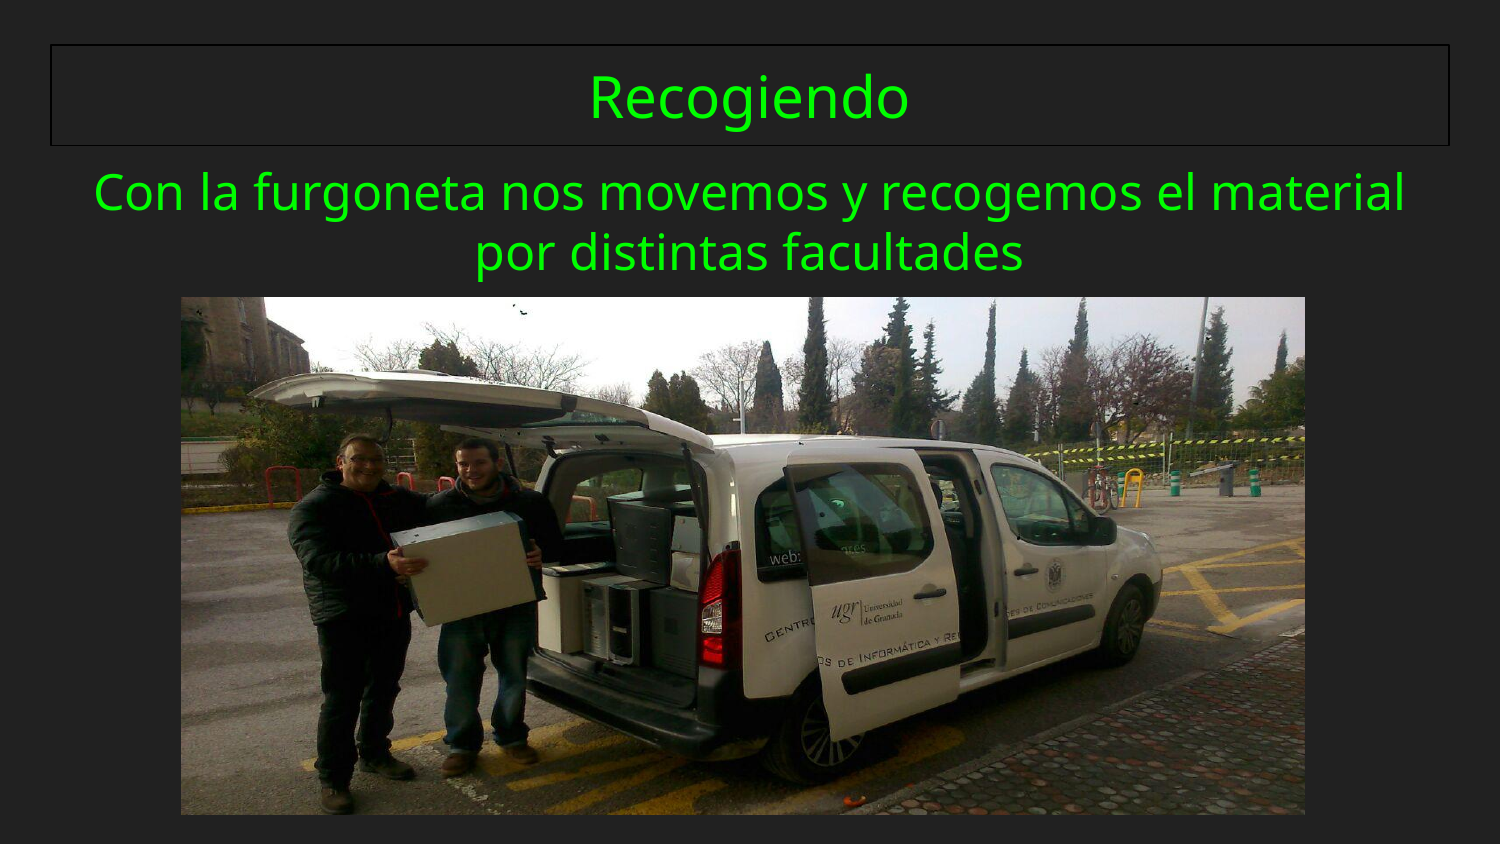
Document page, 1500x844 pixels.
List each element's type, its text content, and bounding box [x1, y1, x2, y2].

title Recogiendo [51, 44, 1449, 145]
picture [181, 297, 1305, 815]
list Con la furgoneta nos movemos y recogemos el material por distintas facultades [51, 145, 1449, 831]
